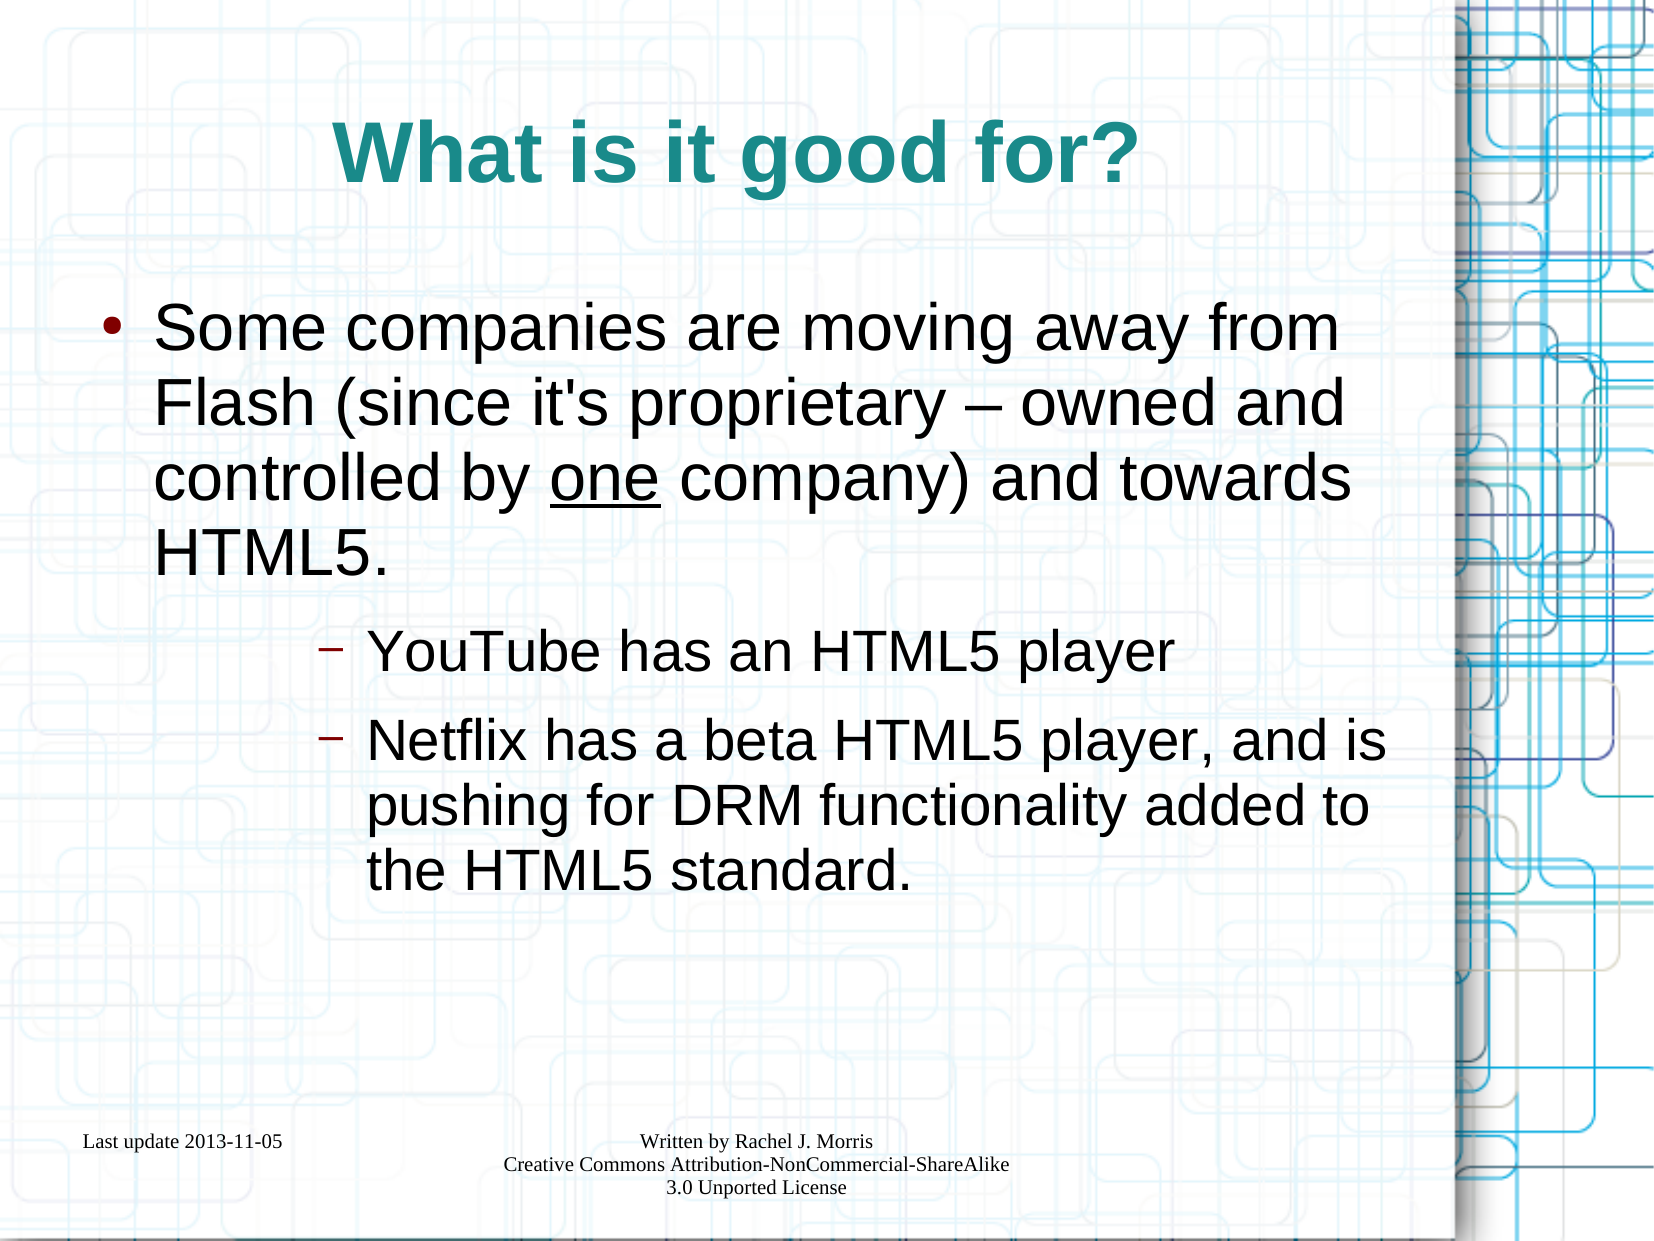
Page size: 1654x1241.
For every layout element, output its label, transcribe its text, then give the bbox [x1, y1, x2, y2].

picture [0, 0, 1654, 1241]
title What is it good for? [59, 49, 1418, 257]
list Some companies are moving away from Flash (since it's proprietary – owned and controlled by one company) and towards HTML5. YouTube has an HTML5 player Netflix has a beta HTML5 player, and is pushing for DRM functionality added to the HTML5 standard. [82, 290, 1418, 1010]
